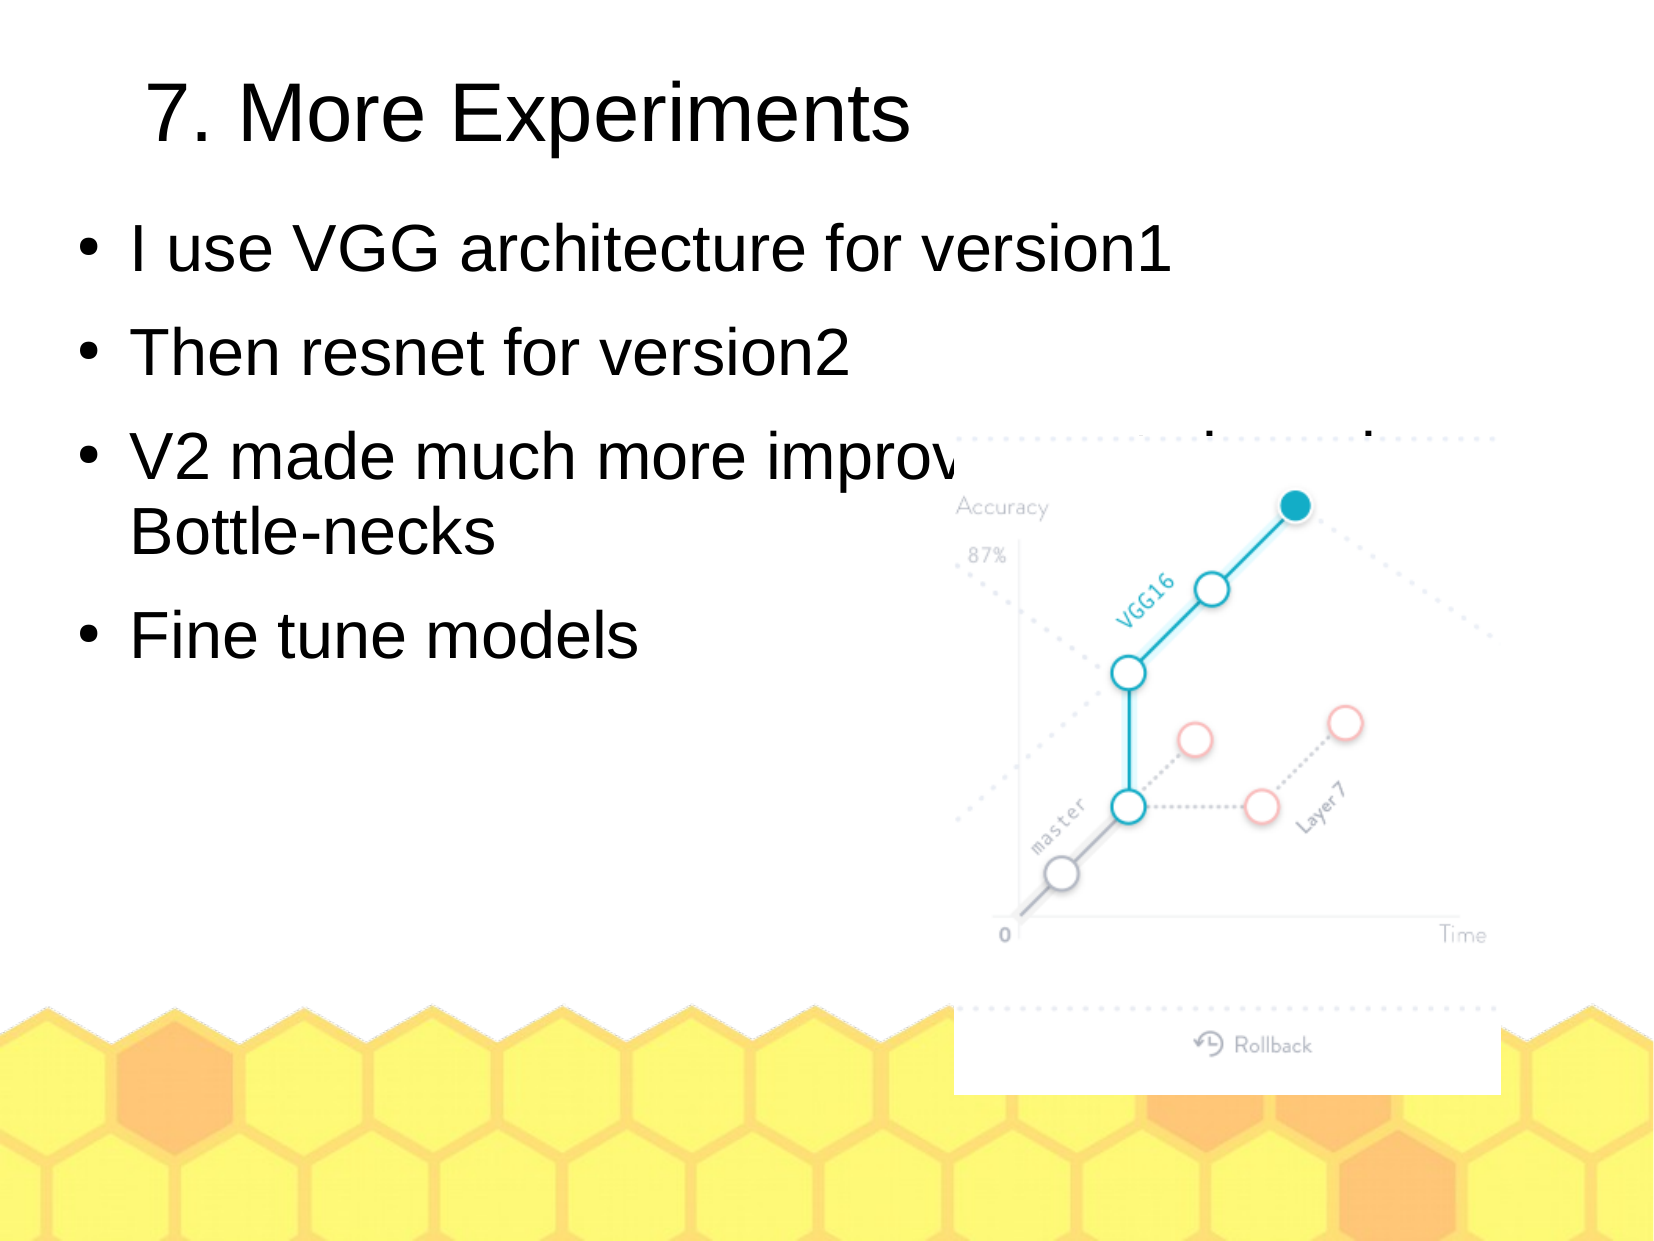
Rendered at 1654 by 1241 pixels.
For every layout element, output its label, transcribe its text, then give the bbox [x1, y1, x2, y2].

text_box 7. More Experiments [129, 59, 1193, 167]
picture [0, 436, 1654, 1241]
list I use VGG architecture for version1 Then resnet for version2 V2 made much more improvements by using Bottle-necks Fine tune models [59, 106, 1548, 826]
